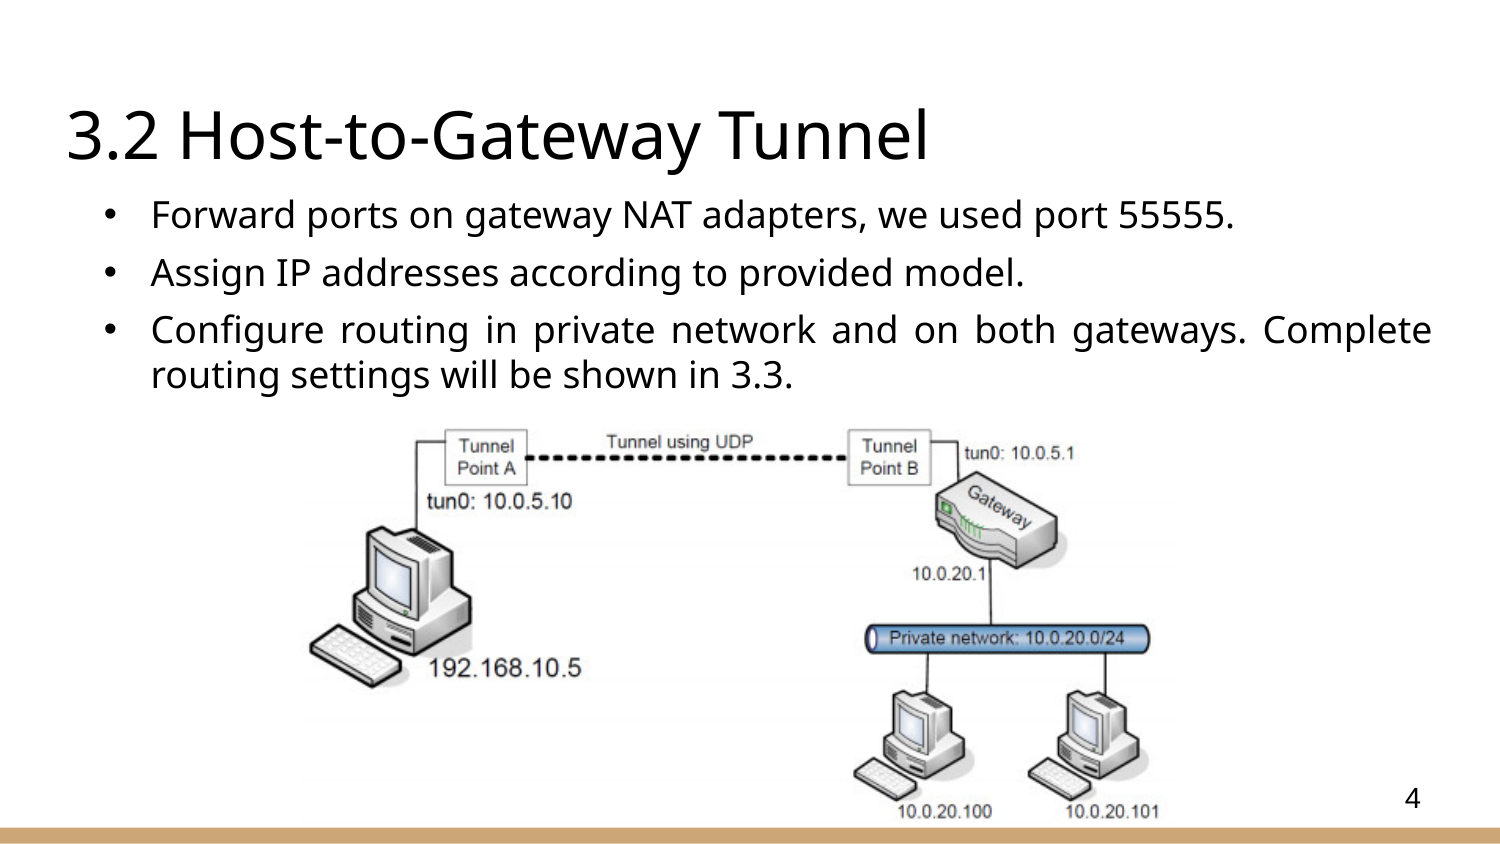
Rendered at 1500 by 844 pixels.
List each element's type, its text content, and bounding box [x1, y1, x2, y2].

title 3.2 Host-to-Gateway Tunnel [51, 51, 1449, 176]
slide_number <number> [1389, 764, 1480, 830]
list Forward ports on gateway NAT adapters, we used port 55555. Assign IP addresses according to provided model. Configure routing in private network and on both gateways. Complete routing settings will be shown in 3.3. [51, 176, 1449, 727]
picture [300, 404, 1176, 825]
